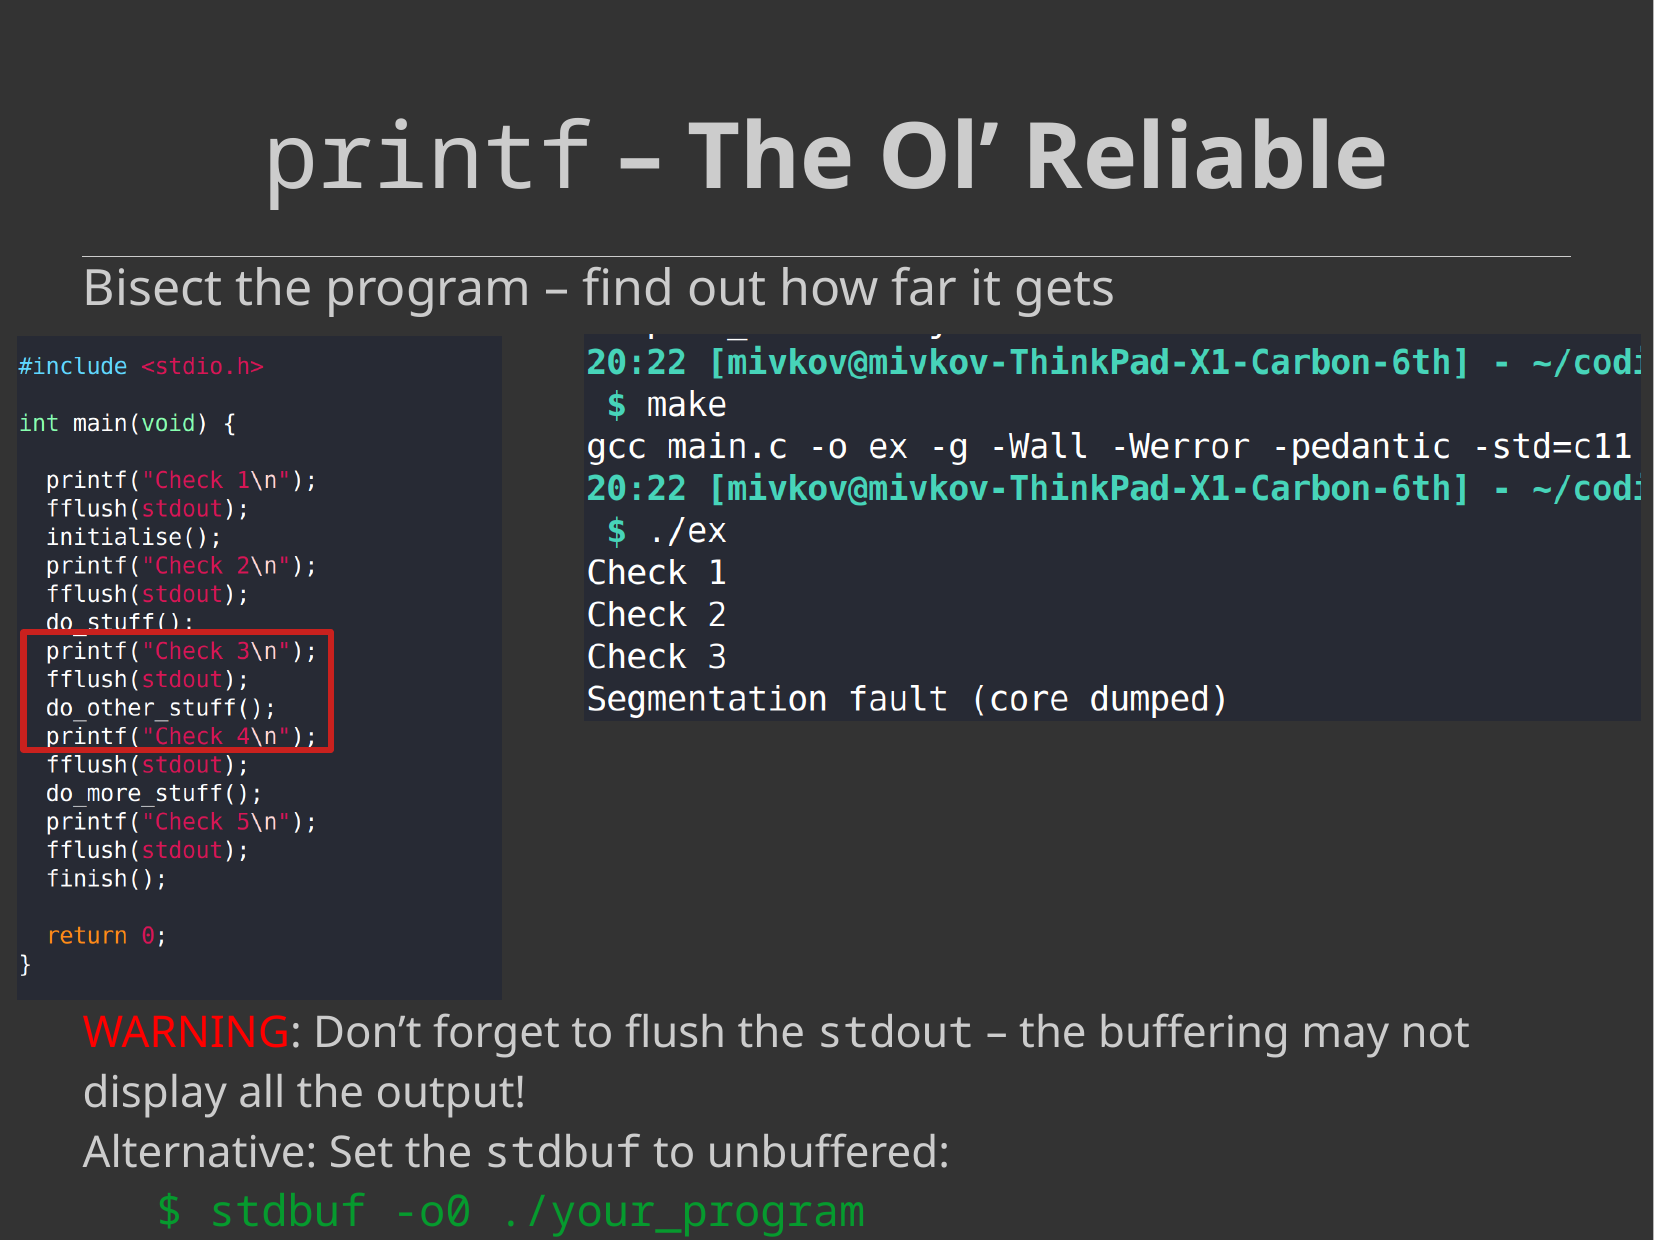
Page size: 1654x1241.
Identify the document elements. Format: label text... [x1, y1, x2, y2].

picture [17, 336, 502, 1000]
subtitle Bisect the program – find out how far it gets WARNING: Don’t forget to flush the stdout – the buffering may not display all the output! Alternative: Set the stdbuf to unbuffered: $ stdbuf -o0 ./your_program [82, 251, 1571, 1241]
title printf – The Ol’ Reliable [82, 49, 1571, 251]
picture [584, 334, 1641, 721]
